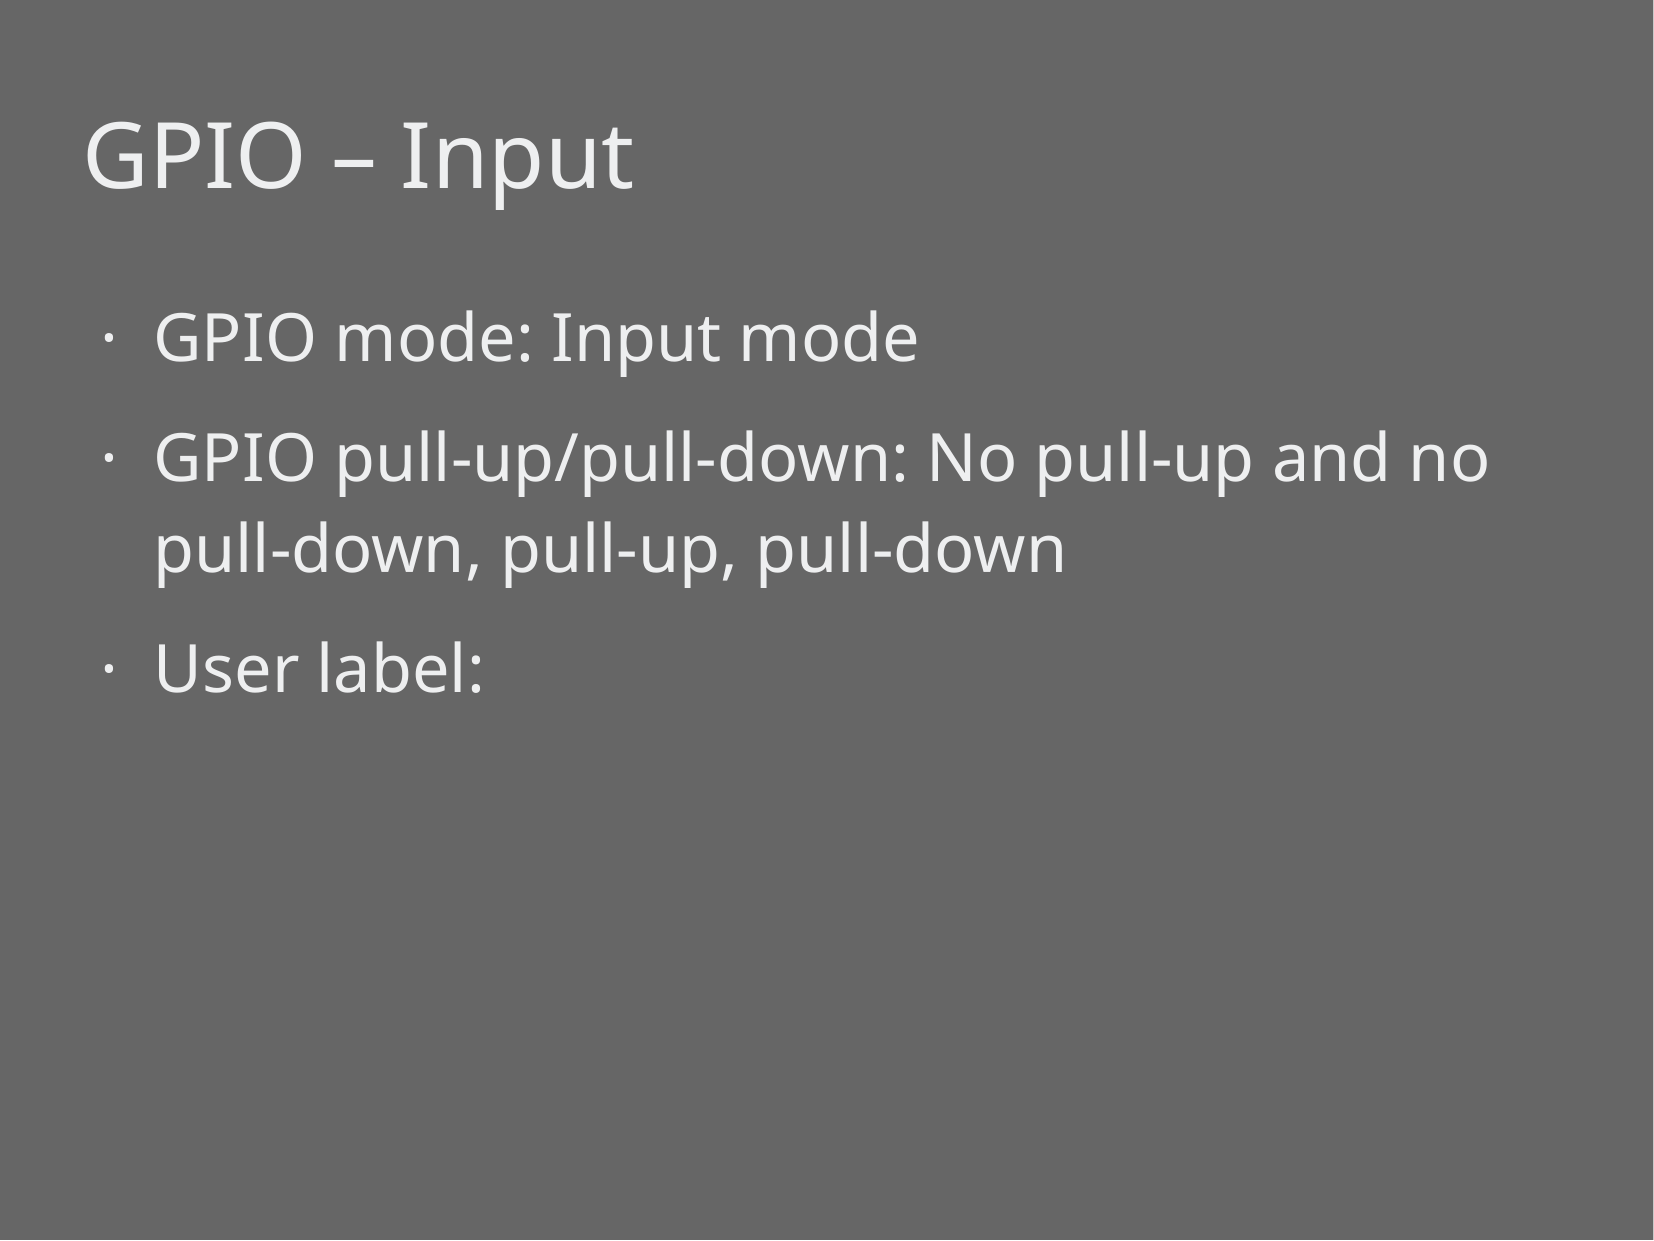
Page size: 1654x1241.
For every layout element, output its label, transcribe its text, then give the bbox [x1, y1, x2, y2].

title GPIO – Input [82, 49, 1571, 257]
list GPIO mode: Input mode GPIO pull-up/pull-down: No pull-up and no pull-down, pull-up, pull-down User label: [82, 290, 1571, 1010]
